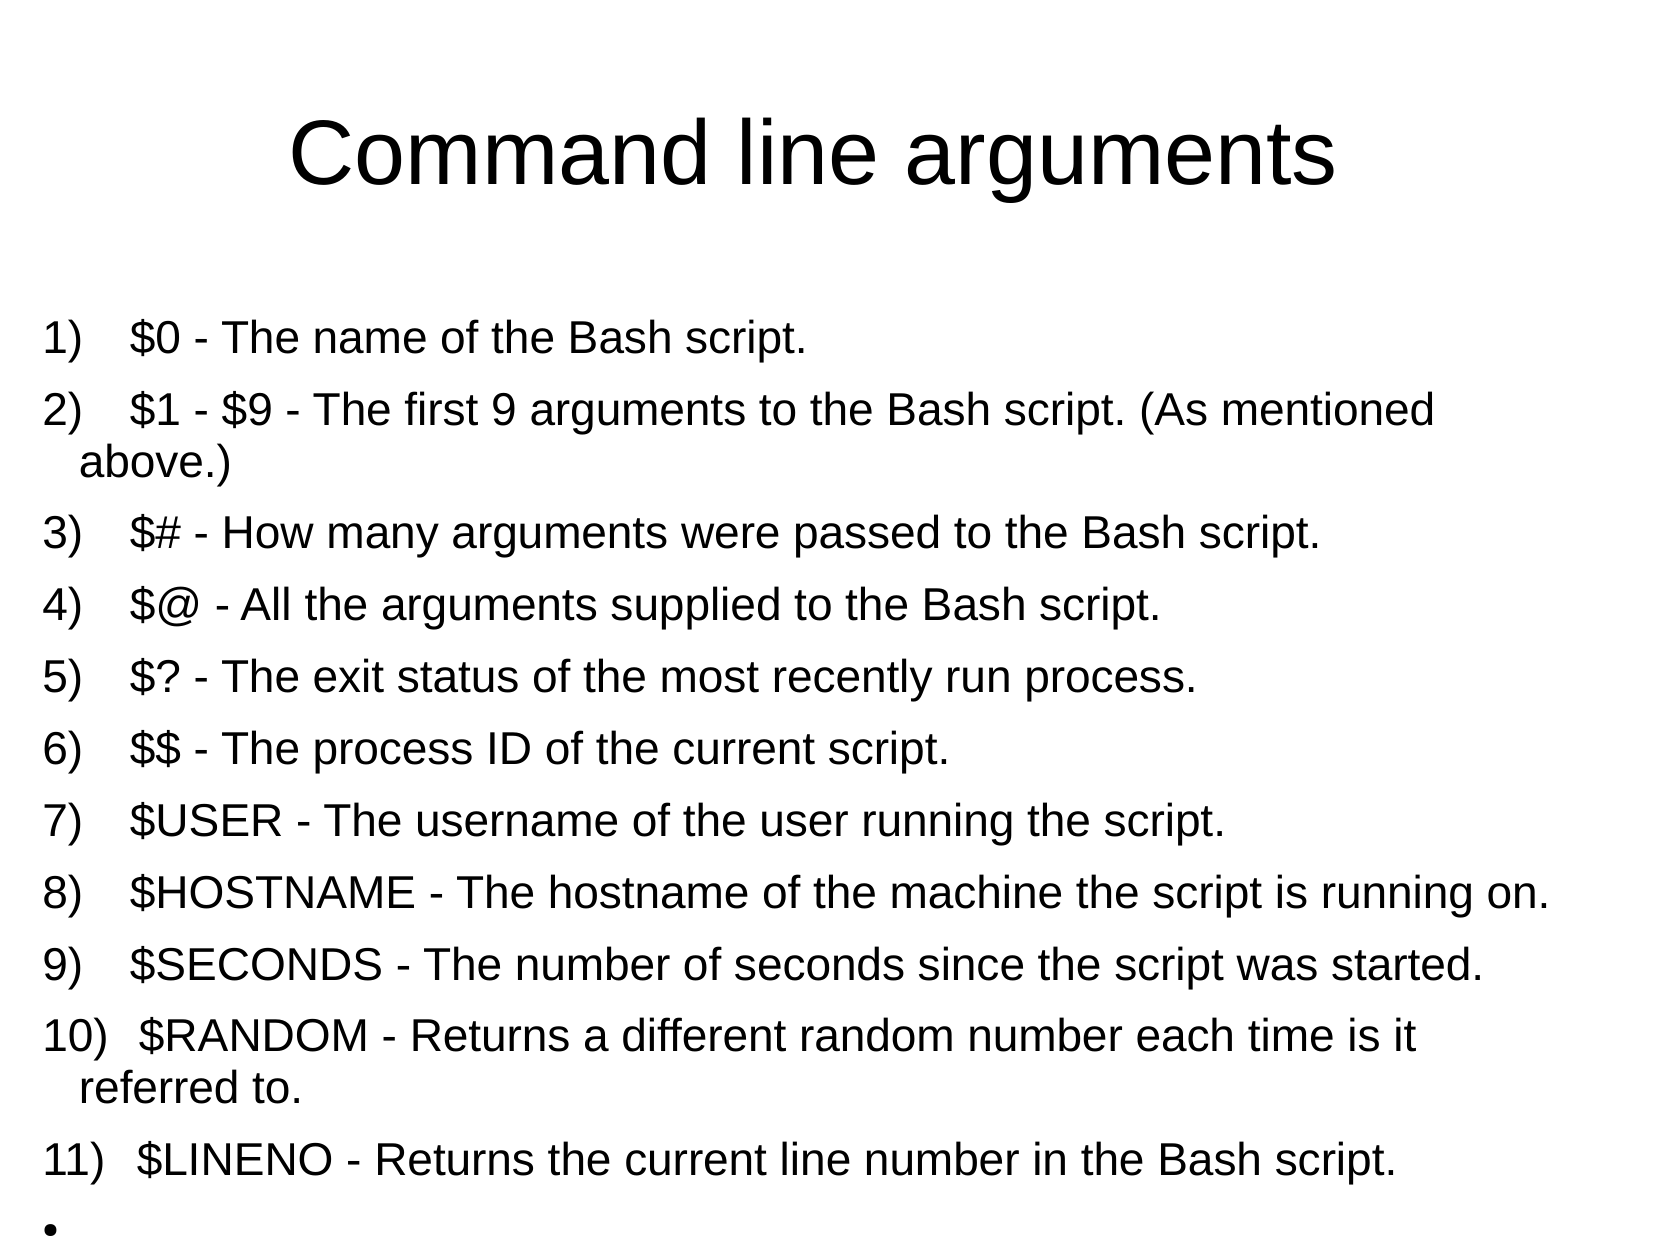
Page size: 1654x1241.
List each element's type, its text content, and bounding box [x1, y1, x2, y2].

list $0 - The name of the Bash script. $1 - $9 - The first 9 arguments to the Bash script. (As mentioned above.) $# - How many arguments were passed to the Bash script. $@ - All the arguments supplied to the Bash script. $? - The exit status of the most recently run process. $$ - The process ID of the current script. $USER - The username of the user running the script. $HOSTNAME - The hostname of the machine the script is running on. $SECONDS - The number of seconds since the script was started. $RANDOM - Returns a different random number each time is it referred to. $LINENO - Returns the current line number in the Bash script. [30, 240, 1571, 1201]
title Command line arguments [82, 49, 1571, 240]
